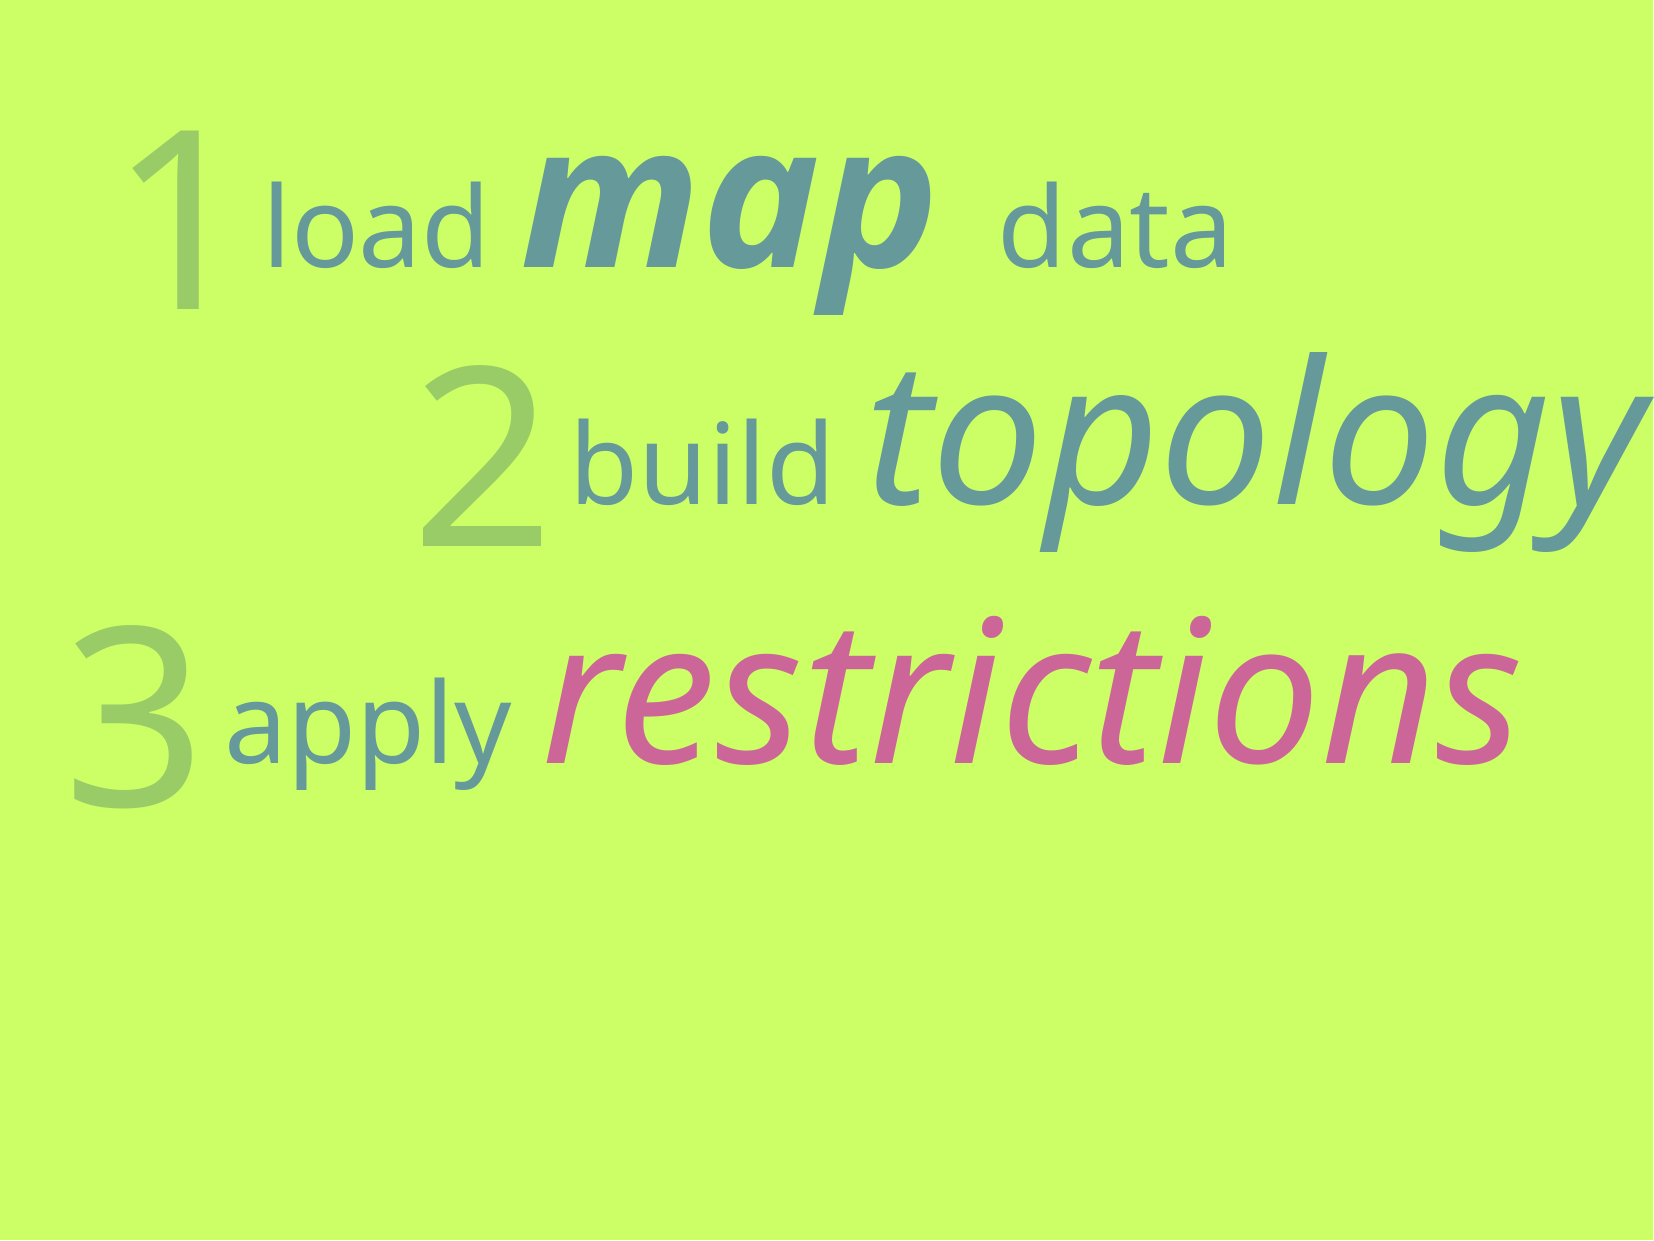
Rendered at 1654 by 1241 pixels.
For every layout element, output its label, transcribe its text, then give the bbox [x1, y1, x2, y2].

text_box apply restrictions [219, 542, 1396, 862]
text_box 1 [95, 35, 266, 431]
text_box 3 [48, 531, 219, 927]
text_box build topology [567, 283, 1526, 603]
text_box load map data [266, 46, 1131, 367]
text_box 2 [397, 271, 567, 667]
